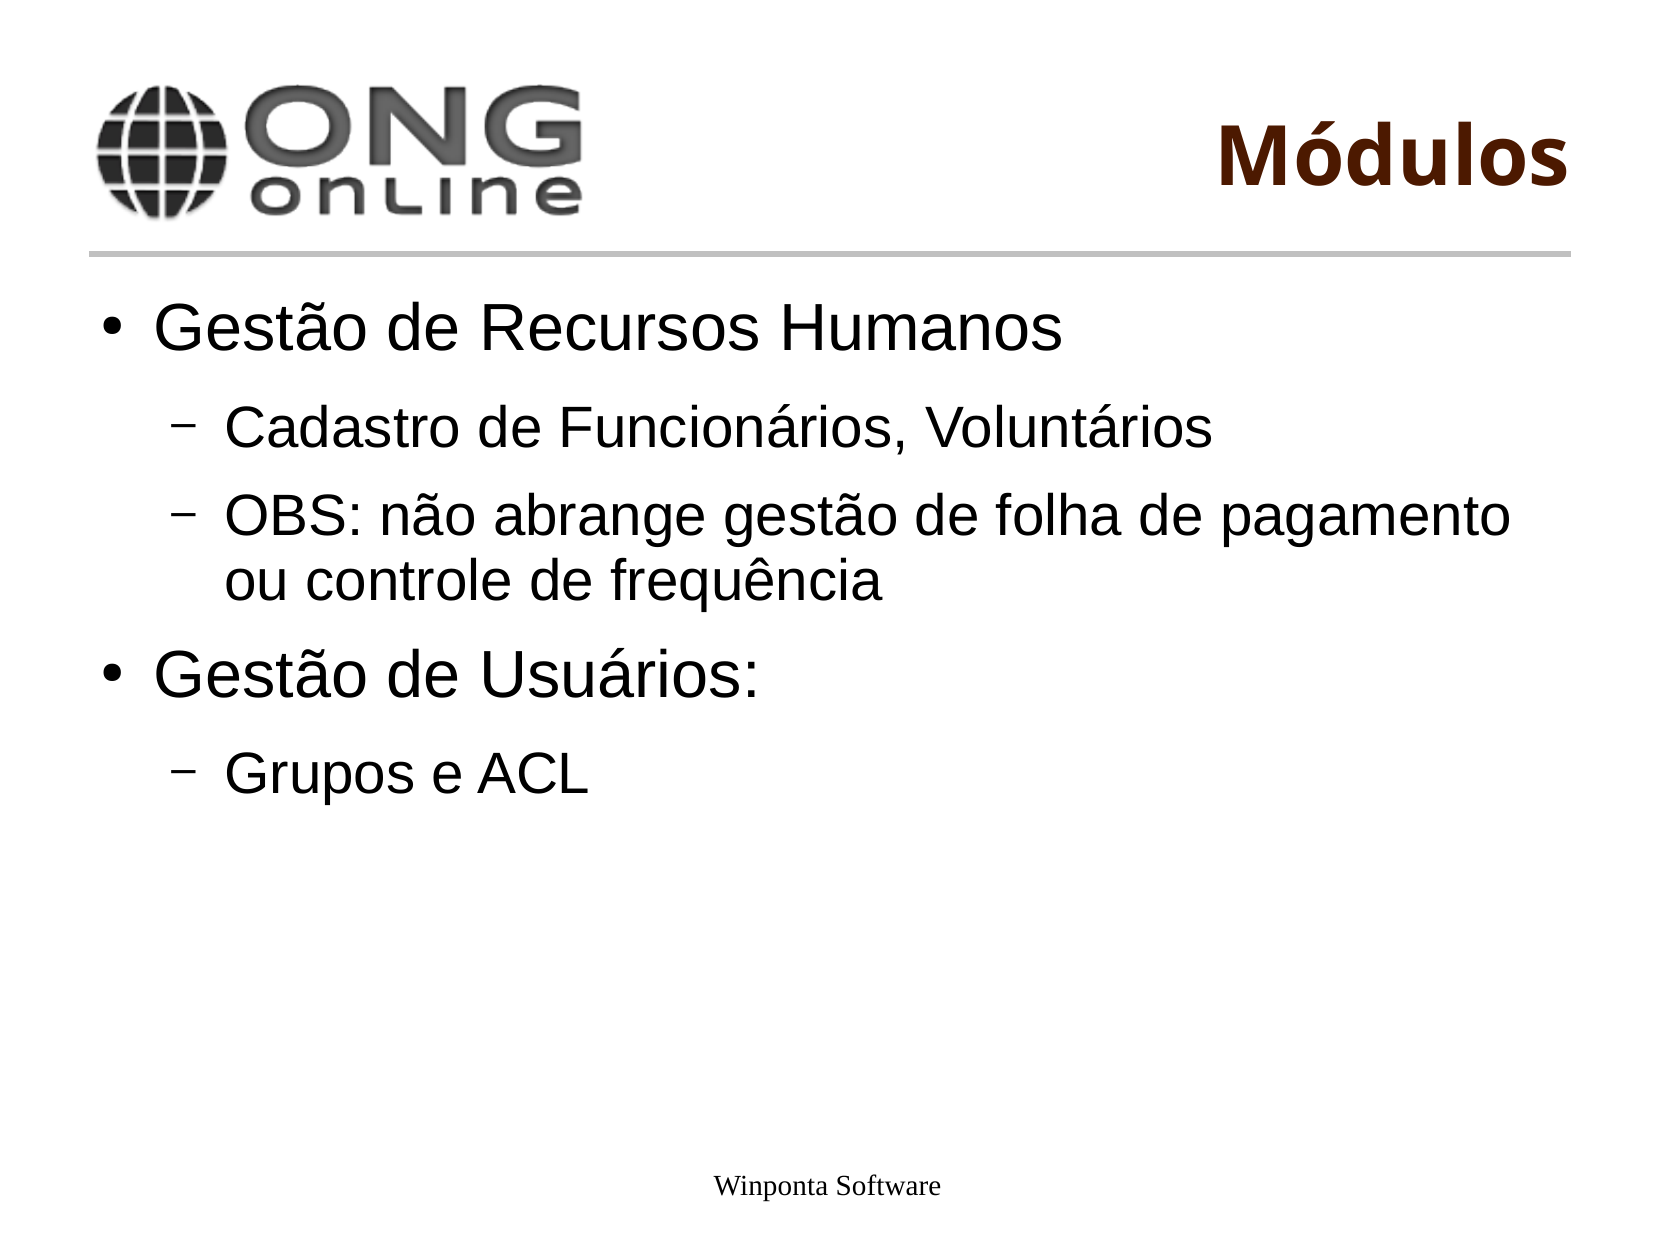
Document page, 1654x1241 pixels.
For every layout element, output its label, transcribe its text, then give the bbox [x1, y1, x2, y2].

title Módulos [82, 49, 1571, 257]
list Gestão de Recursos Humanos Cadastro de Funcionários, Voluntários OBS: não abrange gestão de folha de pagamento ou controle de frequência Gestão de Usuários: Grupos e ACL [82, 290, 1538, 1158]
